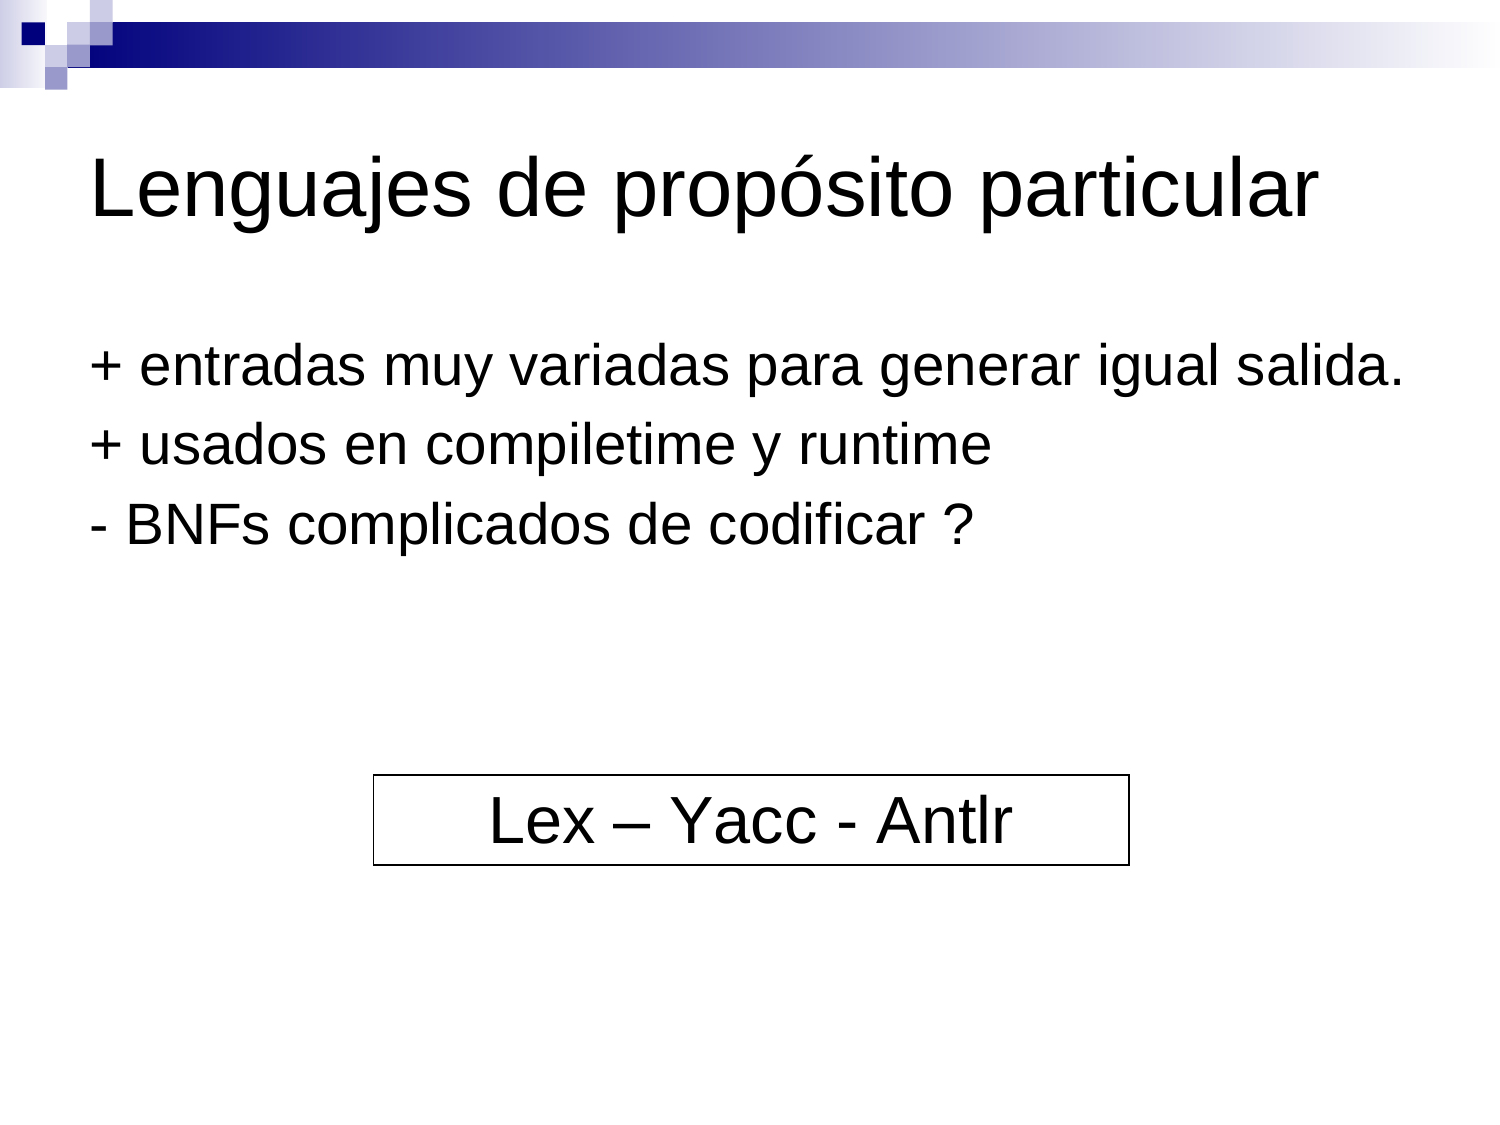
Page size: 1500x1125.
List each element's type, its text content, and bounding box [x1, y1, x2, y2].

title Lenguajes de propósito particular [75, 75, 1426, 301]
list + entradas muy variadas para generar igual salida. + usados en compiletime y runtime - BNFs complicados de codificar ? [75, 324, 1426, 638]
text_box Lex – Yacc - Antlr [373, 774, 1130, 866]
